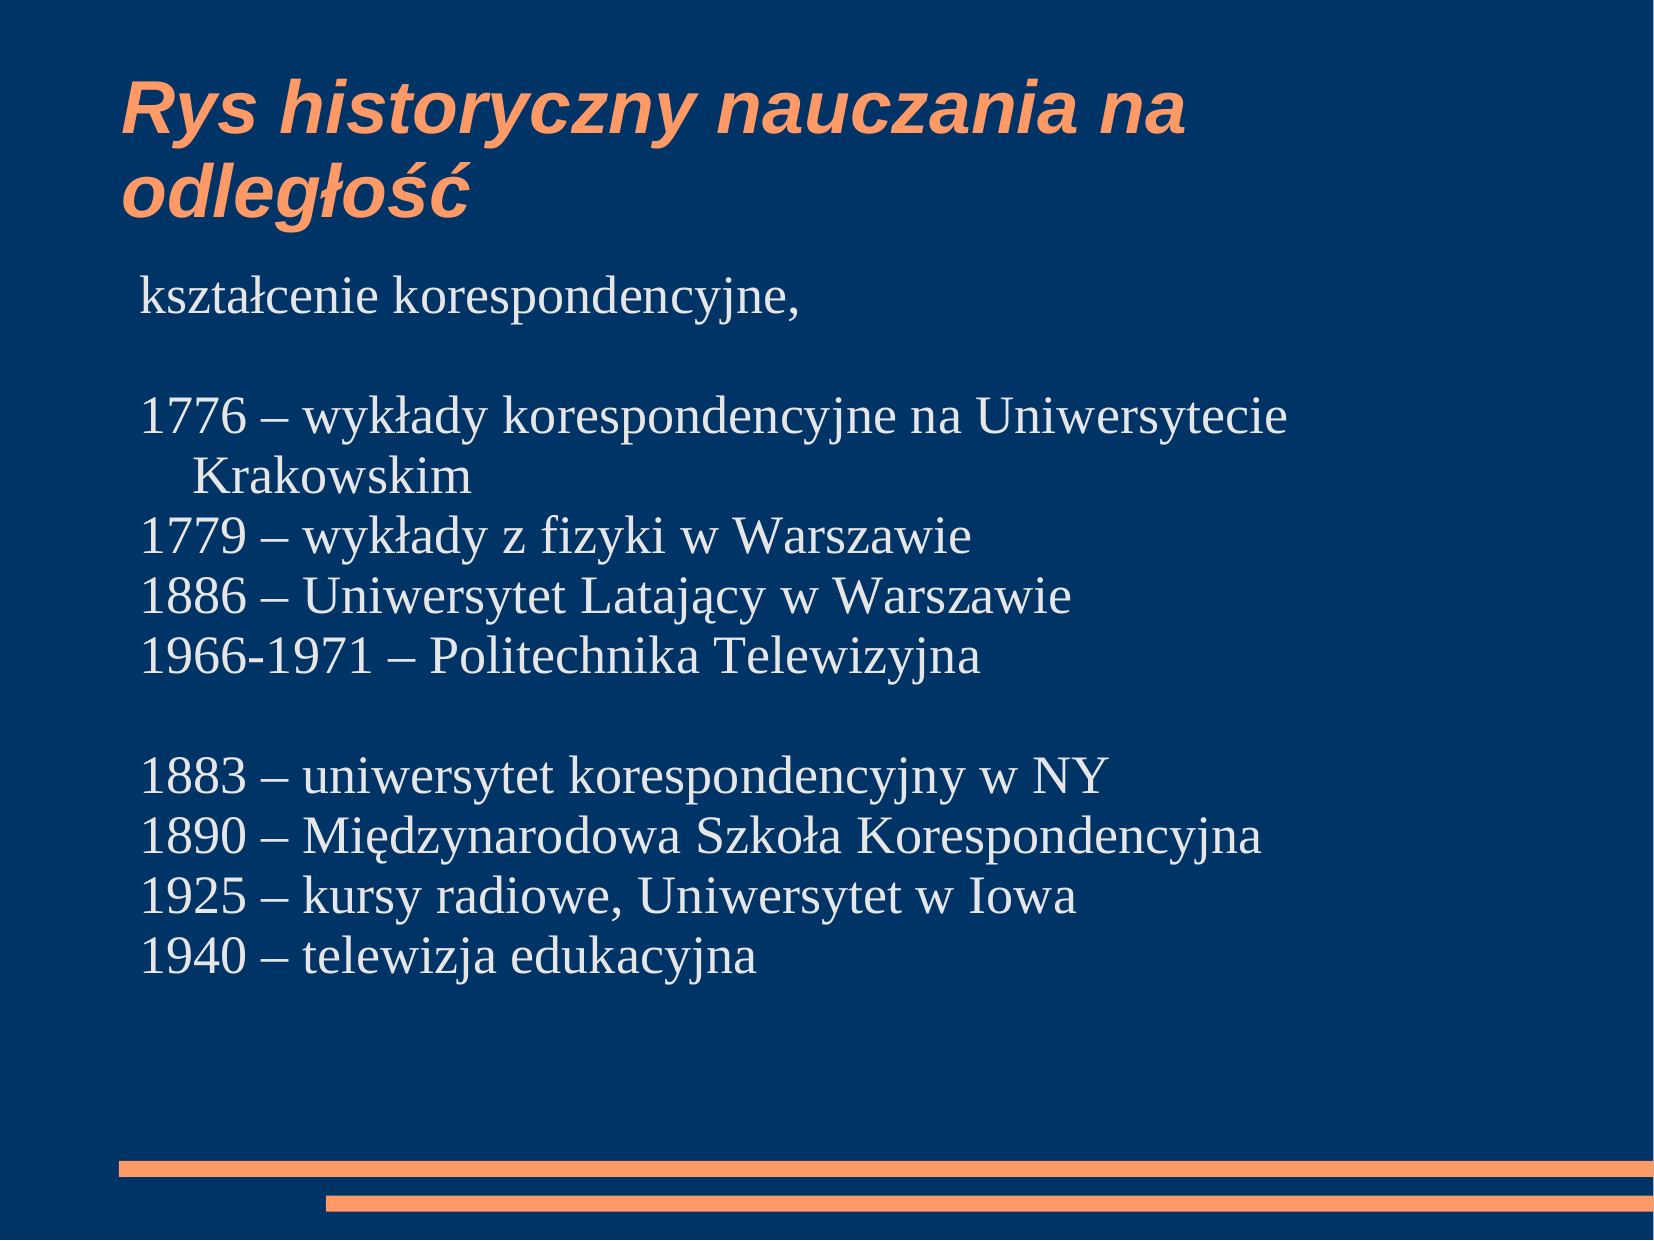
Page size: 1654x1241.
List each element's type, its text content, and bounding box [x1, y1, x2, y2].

list kształcenie korespondencyjne, 1776 – wykłady korespondencyjne na Uniwersytecie Krakowskim 1779 – wykłady z fizyki w Warszawie 1886 – Uniwersytet Latający w Warszawie 1966-1971 – Politechnika Telewizyjna 1883 – uniwersytet korespondencyjny w NY 1890 – Międzynarodowa Szkoła Korespondencyjna 1925 – kursy radiowe, Uniwersytet w Iowa 1940 – telewizja edukacyjna [121, 265, 1561, 1118]
title Rys historyczny nauczania na odległość [121, 46, 1534, 254]
